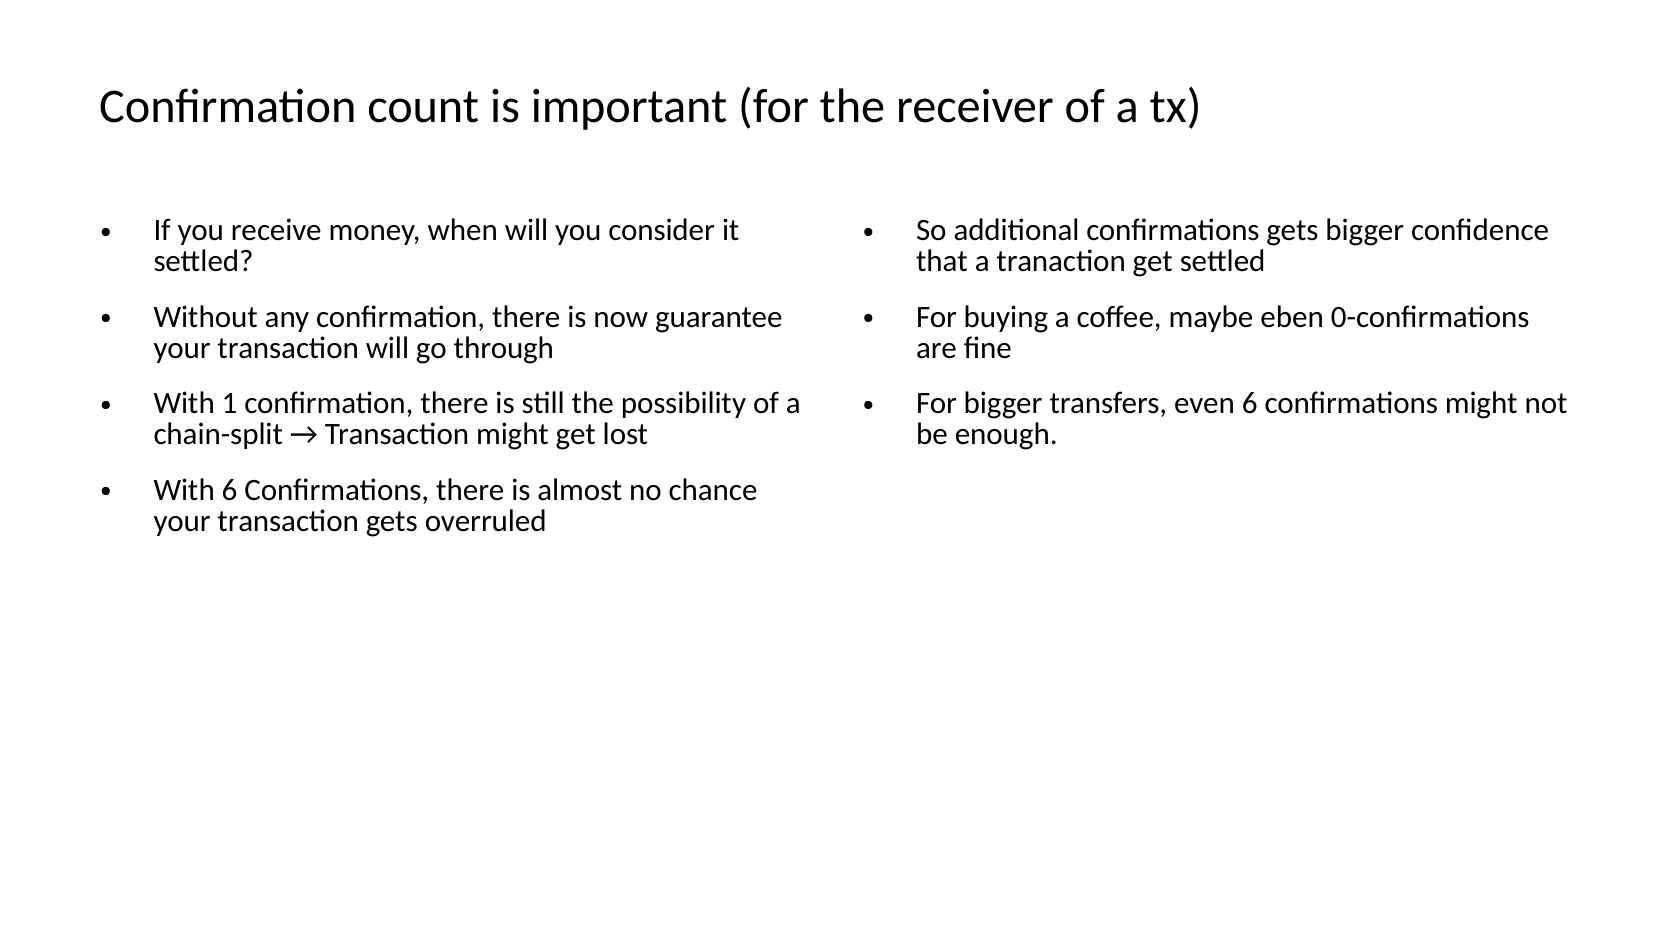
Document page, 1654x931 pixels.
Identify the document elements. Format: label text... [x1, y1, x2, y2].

list If you receive money, when will you consider it settled? Without any confirmation, there is now guarantee your transaction will go through With 1 confirmation, there is still the possibility of a chain-split → Transaction might get lost With 6 Confirmations, there is almost no chance your transaction gets overruled [82, 217, 809, 757]
list So additional confirmations gets bigger confidence that a tranaction get settled For buying a coffee, maybe eben 0-confirmations are fine For bigger transfers, even 6 confirmations might not be enough. [845, 217, 1572, 757]
title Confirmation count is important (for the receiver of a tx) [99, 27, 1555, 193]
